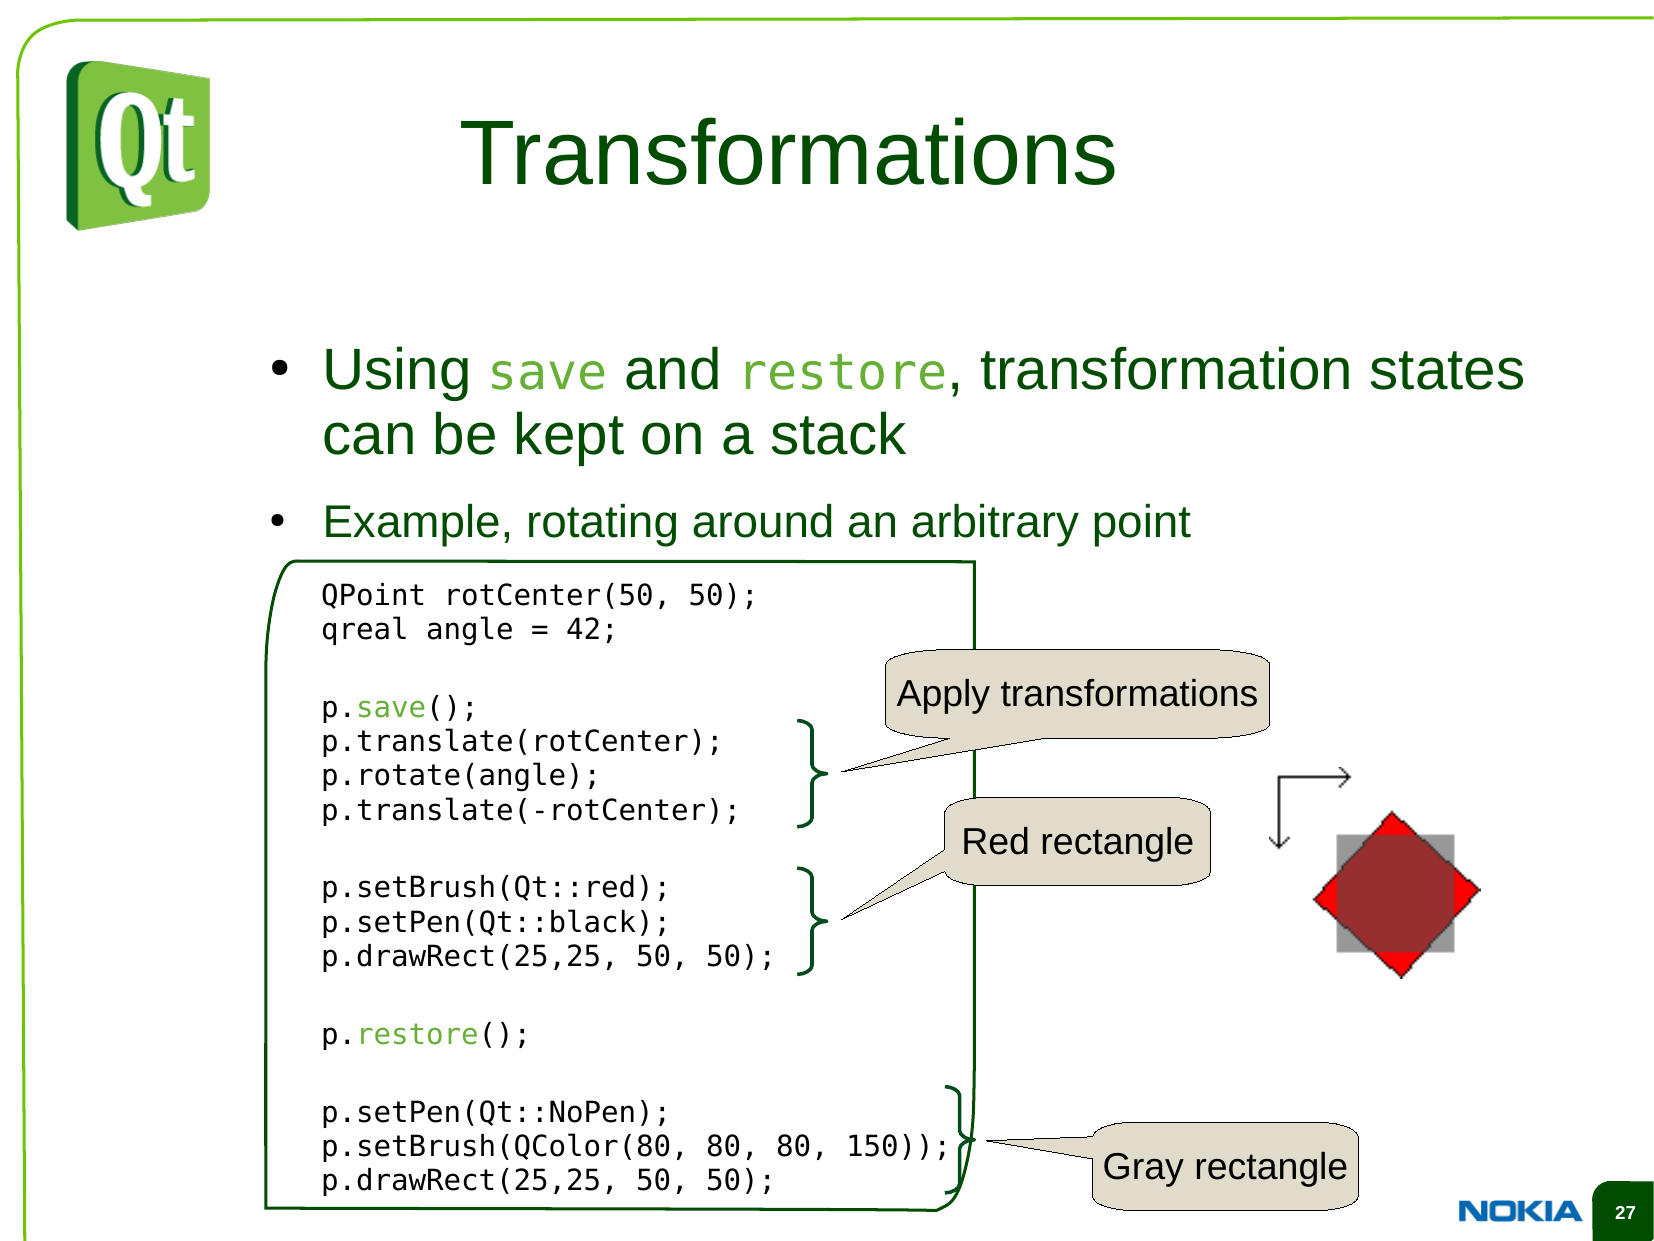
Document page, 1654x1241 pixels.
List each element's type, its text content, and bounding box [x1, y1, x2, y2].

text_box Gray rectangle [986, 1122, 1359, 1211]
picture [66, 61, 210, 231]
text_box QPoint rotCenter(50, 50); qreal angle = 42; p.save(); p.translate(rotCenter); p.rotate(angle); p.translate(-rotCenter); p.setBrush(Qt::red); p.setPen(Qt::black); p.drawRect(25,25, 50, 50); p.restore(); p.setPen(Qt::NoPen); p.setBrush(QColor(80, 80, 80, 150)); p.drawRect(25,25, 50, 50); [236, 570, 966, 1205]
picture [1269, 767, 1481, 979]
picture [1459, 1200, 1583, 1222]
text_box Red rectangle [841, 797, 1211, 920]
title Transformations [251, 49, 1327, 257]
list Using save and restore, transformation states can be kept on a stack Example, rotating around an arbitrary point [251, 336, 1571, 1156]
text_box Apply transformations [841, 649, 1270, 772]
